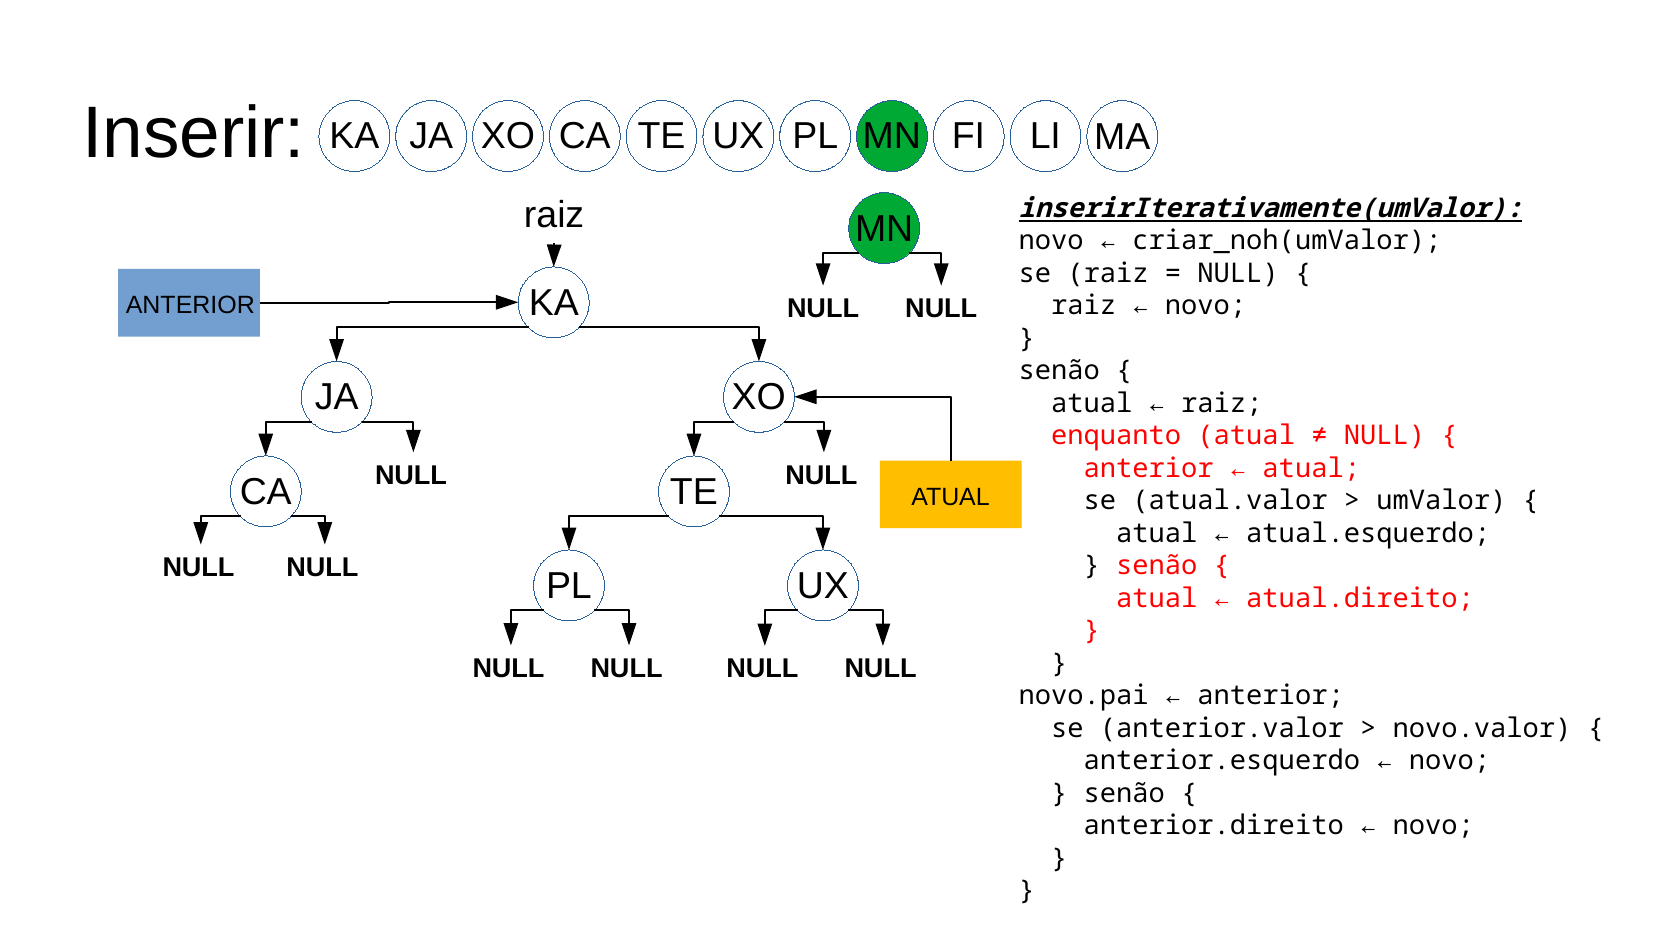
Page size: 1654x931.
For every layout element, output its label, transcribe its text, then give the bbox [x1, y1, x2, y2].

text_box FI [933, 100, 1005, 172]
text_box ATUAL [896, 475, 1010, 518]
text_box NULL [575, 645, 683, 691]
text_box NULL [457, 645, 565, 691]
text_box PL [533, 549, 605, 621]
text_box LI [1010, 100, 1081, 172]
text_box CA [230, 455, 302, 527]
text_box NULL [360, 452, 467, 498]
text_box JA [301, 361, 373, 433]
text_box XO [472, 100, 544, 172]
text_box [118, 327, 260, 337]
text_box TE [658, 455, 730, 527]
text_box ANTERIOR [111, 283, 272, 327]
text_box JA [395, 100, 467, 172]
text_box TE [626, 100, 697, 172]
text_box raiz [509, 186, 600, 244]
text_box NULL [772, 285, 874, 331]
text_box MN [856, 100, 928, 172]
text_box PL [779, 100, 851, 172]
text_box NULL [271, 544, 378, 590]
text_box [879, 460, 1022, 529]
text_box KA [318, 100, 390, 172]
text_box CA [549, 100, 621, 172]
text_box XO [723, 361, 795, 433]
text_box inserirIterativamente(umValor): novo ← criar_noh(umValor); se (raiz = NULL) { raiz ← novo; } senão { atual ← raiz; enquanto (atual ≠ NULL) { anterior ← atual; se (atual.valor > umValor) { atual ← atual.esquerdo; } senão { atual ← atual.direito; } } novo.pai ← anterior; se (anterior.valor > novo.valor) { anterior.esquerdo ← novo; } senão { anterior.direito ← novo; } } [1003, 182, 1654, 931]
text_box NULL [711, 645, 818, 691]
text_box MN [848, 192, 920, 264]
text_box NULL [770, 452, 878, 498]
text_box [118, 268, 260, 283]
text_box MA [1086, 100, 1158, 172]
title Inserir: [82, 54, 1571, 211]
text_box [744, 118, 786, 212]
text_box UX [702, 100, 774, 172]
text_box UX [787, 549, 859, 621]
text_box KA [518, 266, 590, 338]
text_box NULL [147, 544, 254, 590]
text_box NULL [890, 285, 993, 331]
text_box NULL [829, 645, 937, 691]
